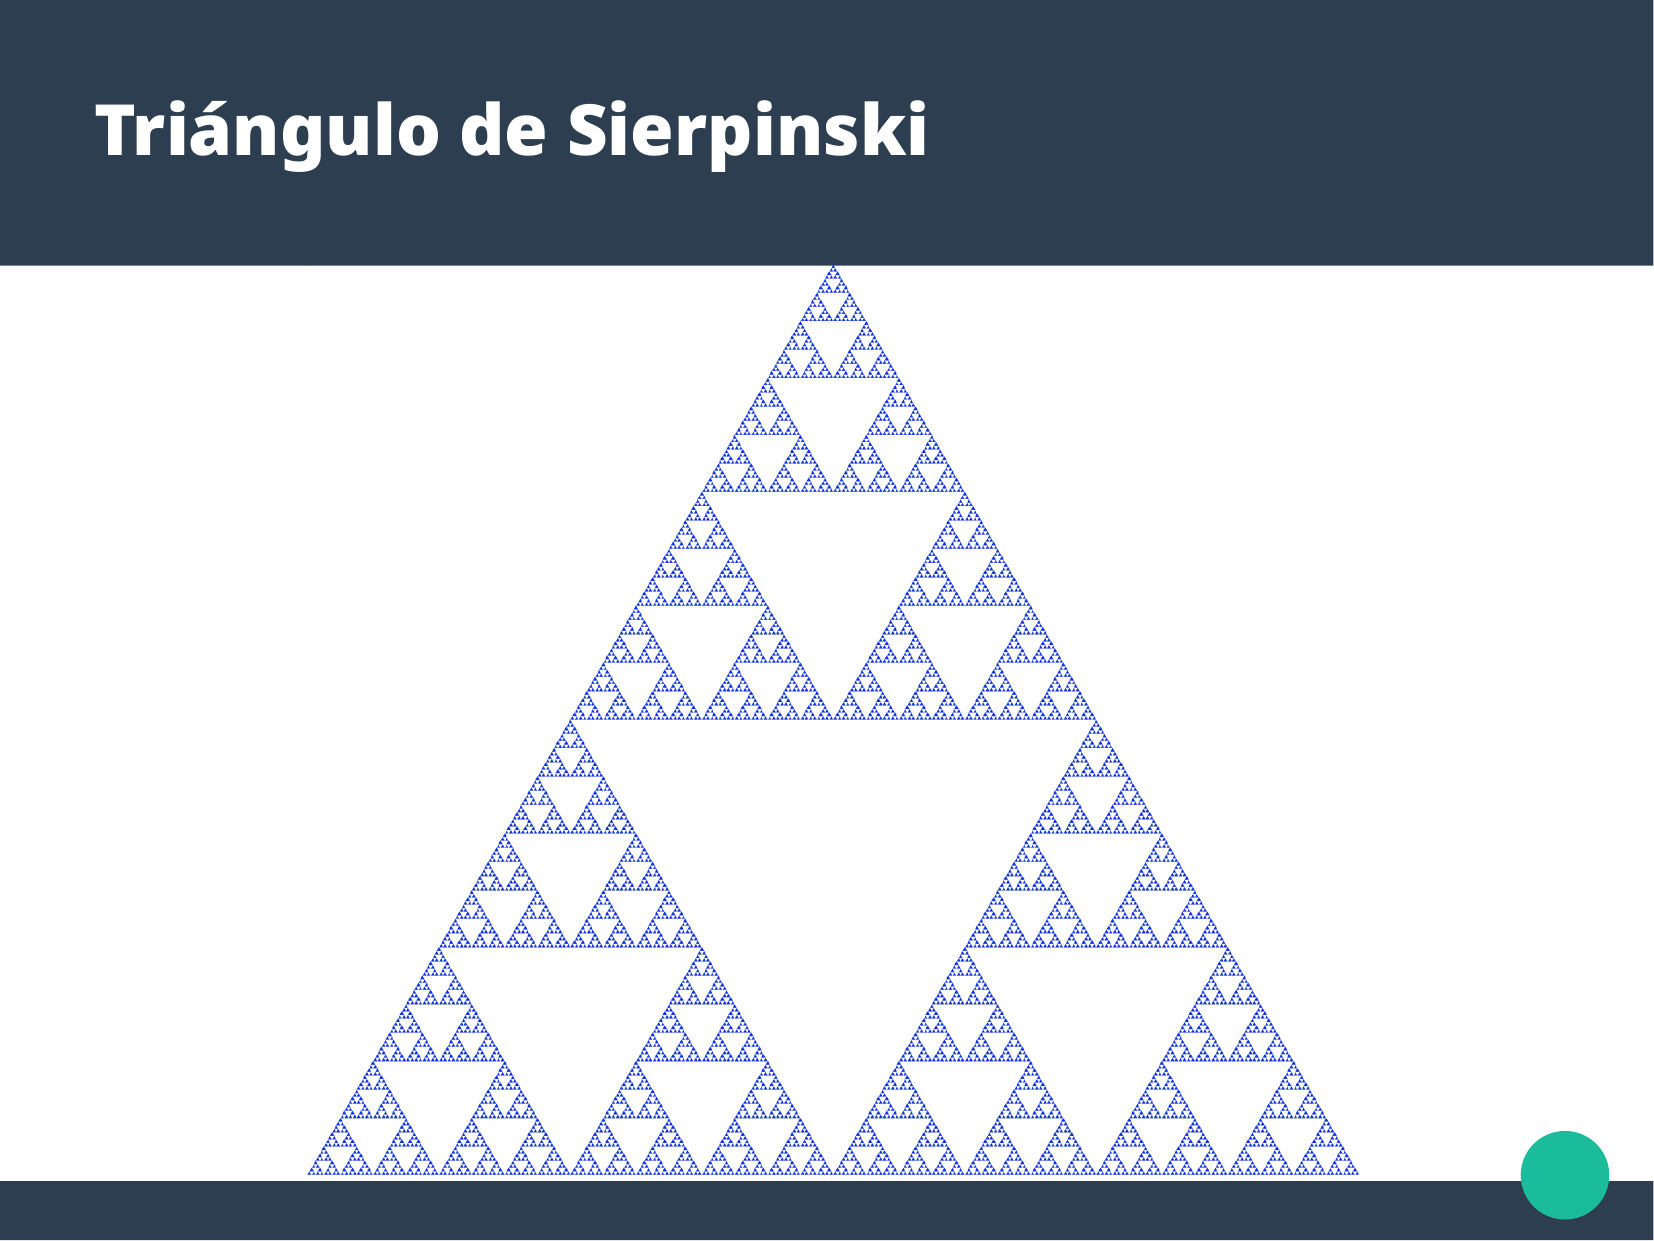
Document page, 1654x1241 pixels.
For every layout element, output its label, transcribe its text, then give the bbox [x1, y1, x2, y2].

title Triángulo de Sierpinski [59, 49, 1595, 207]
picture [307, 264, 1359, 1175]
